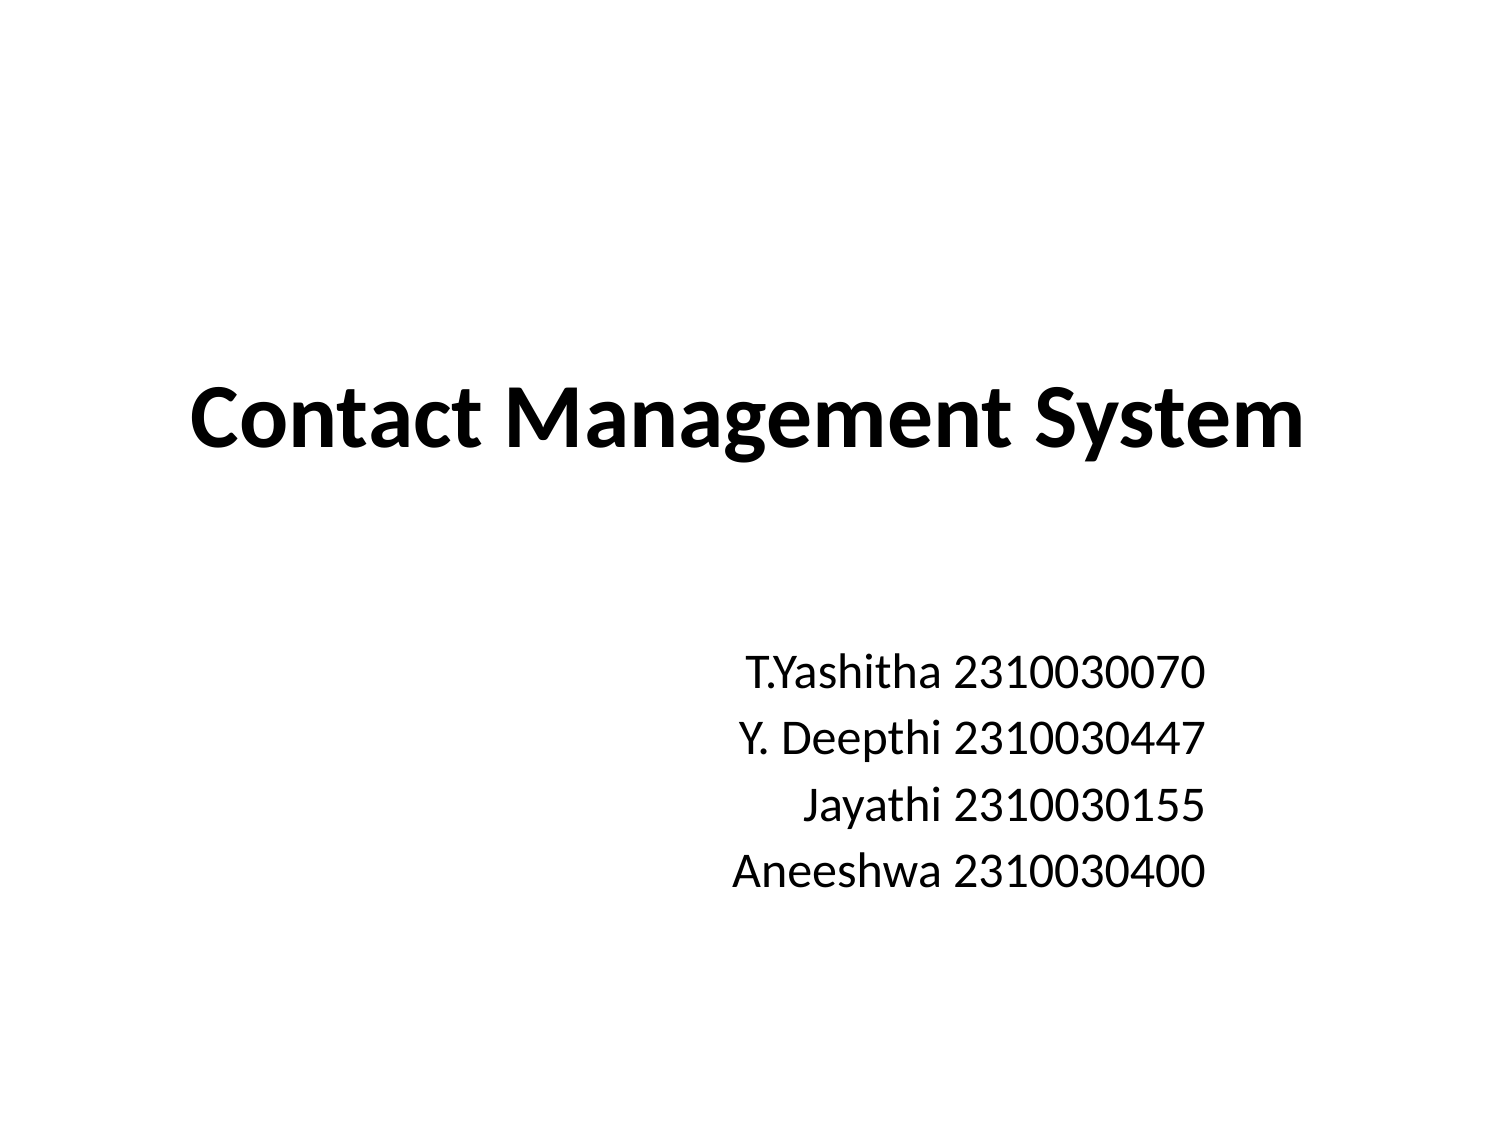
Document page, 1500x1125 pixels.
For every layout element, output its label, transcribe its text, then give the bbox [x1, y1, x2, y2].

title Contact Management System [111, 259, 1387, 562]
subtitle T.Yashitha 2310030070 Y. Deepthi 2310030447 Jayathi 2310030155 Aneeshwa 2310030400 [629, 637, 1412, 925]
